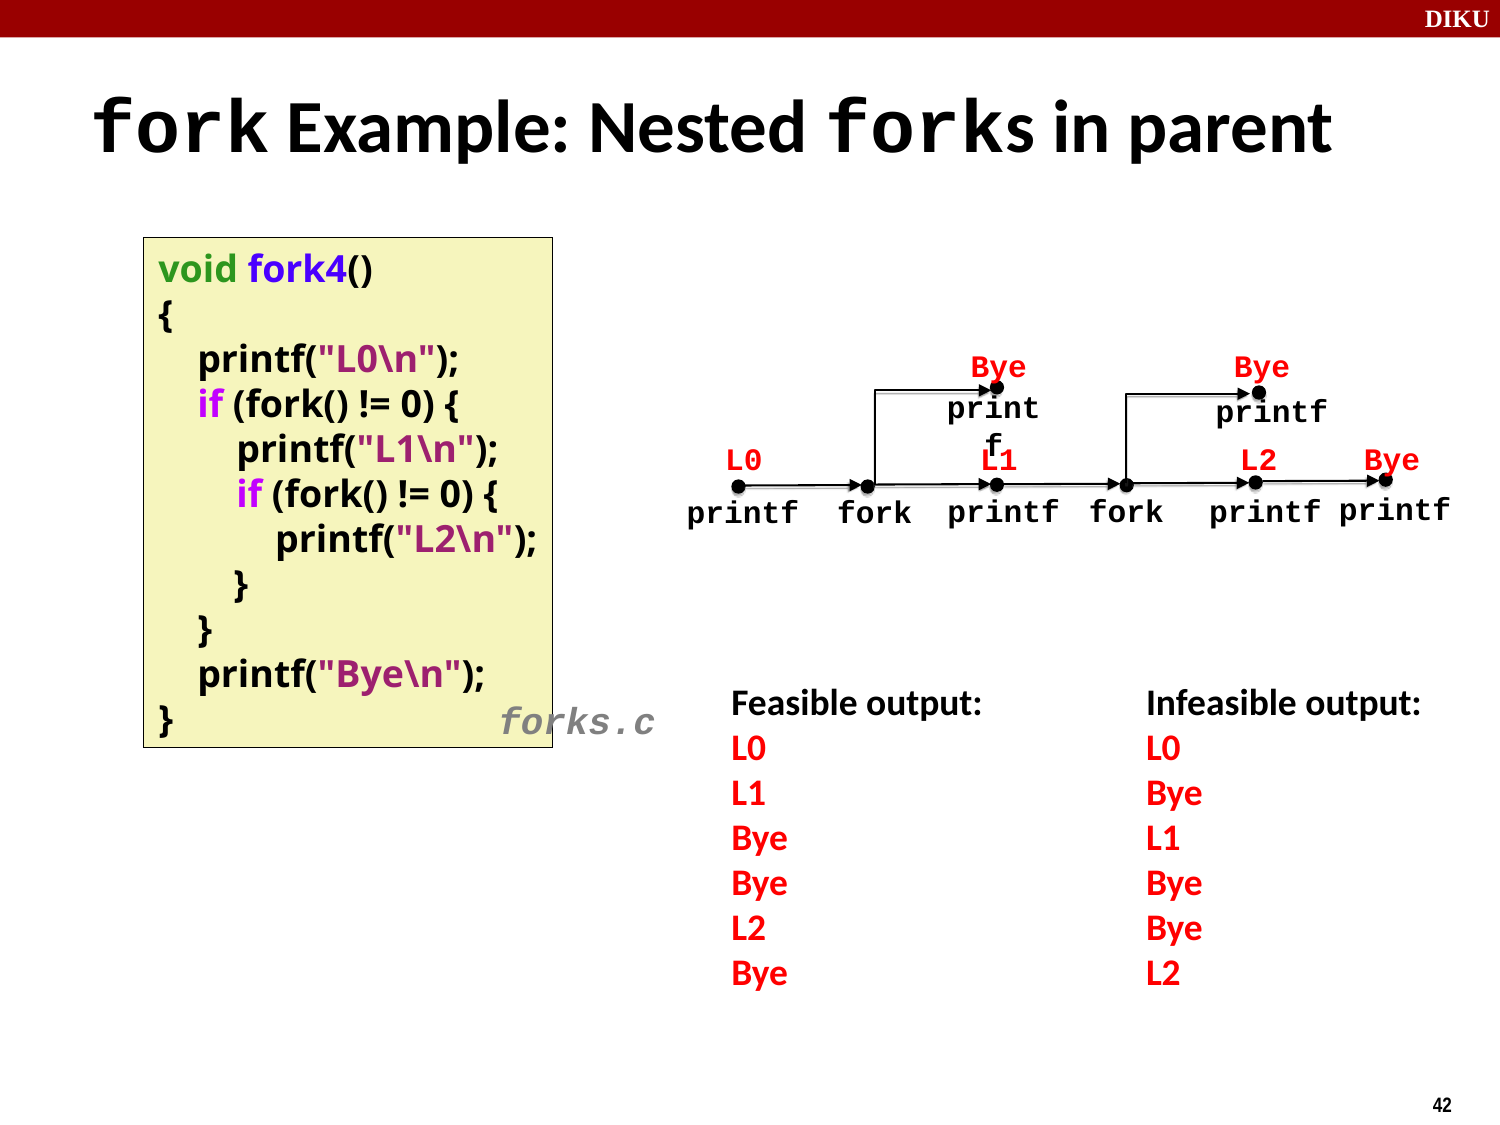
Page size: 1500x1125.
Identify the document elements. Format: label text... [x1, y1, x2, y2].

text_box printf [1193, 383, 1351, 437]
text_box void fork4() { printf("L0\n"); if (fork() != 0) { printf("L1\n"); if (fork() != 0) { printf("L2\n"); } } printf("Bye\n"); } [143, 237, 553, 748]
text_box L1 [965, 432, 1033, 485]
text_box fork [821, 485, 928, 538]
text_box L0 [710, 432, 778, 485]
text_box Bye [1349, 432, 1436, 485]
text_box [861, 480, 873, 485]
text_box printf [922, 380, 1065, 470]
text_box printf [928, 485, 1060, 536]
text_box Feasible output: L0 L1 Bye Bye L2 Bye [716, 670, 998, 1001]
text_box L2 [1225, 432, 1293, 485]
text_box forks.c [483, 693, 671, 751]
text_box printf [671, 485, 815, 538]
text_box fork [1060, 483, 1182, 536]
title fork Example: Nested forks in parent [75, 75, 1393, 169]
text_box printf [1182, 483, 1349, 536]
text_box printf [1321, 481, 1469, 534]
text_box Bye [1219, 339, 1306, 392]
text_box Infeasible output: L0 Bye L1 Bye Bye L2 [1131, 670, 1438, 1001]
text_box Bye [955, 339, 1042, 392]
